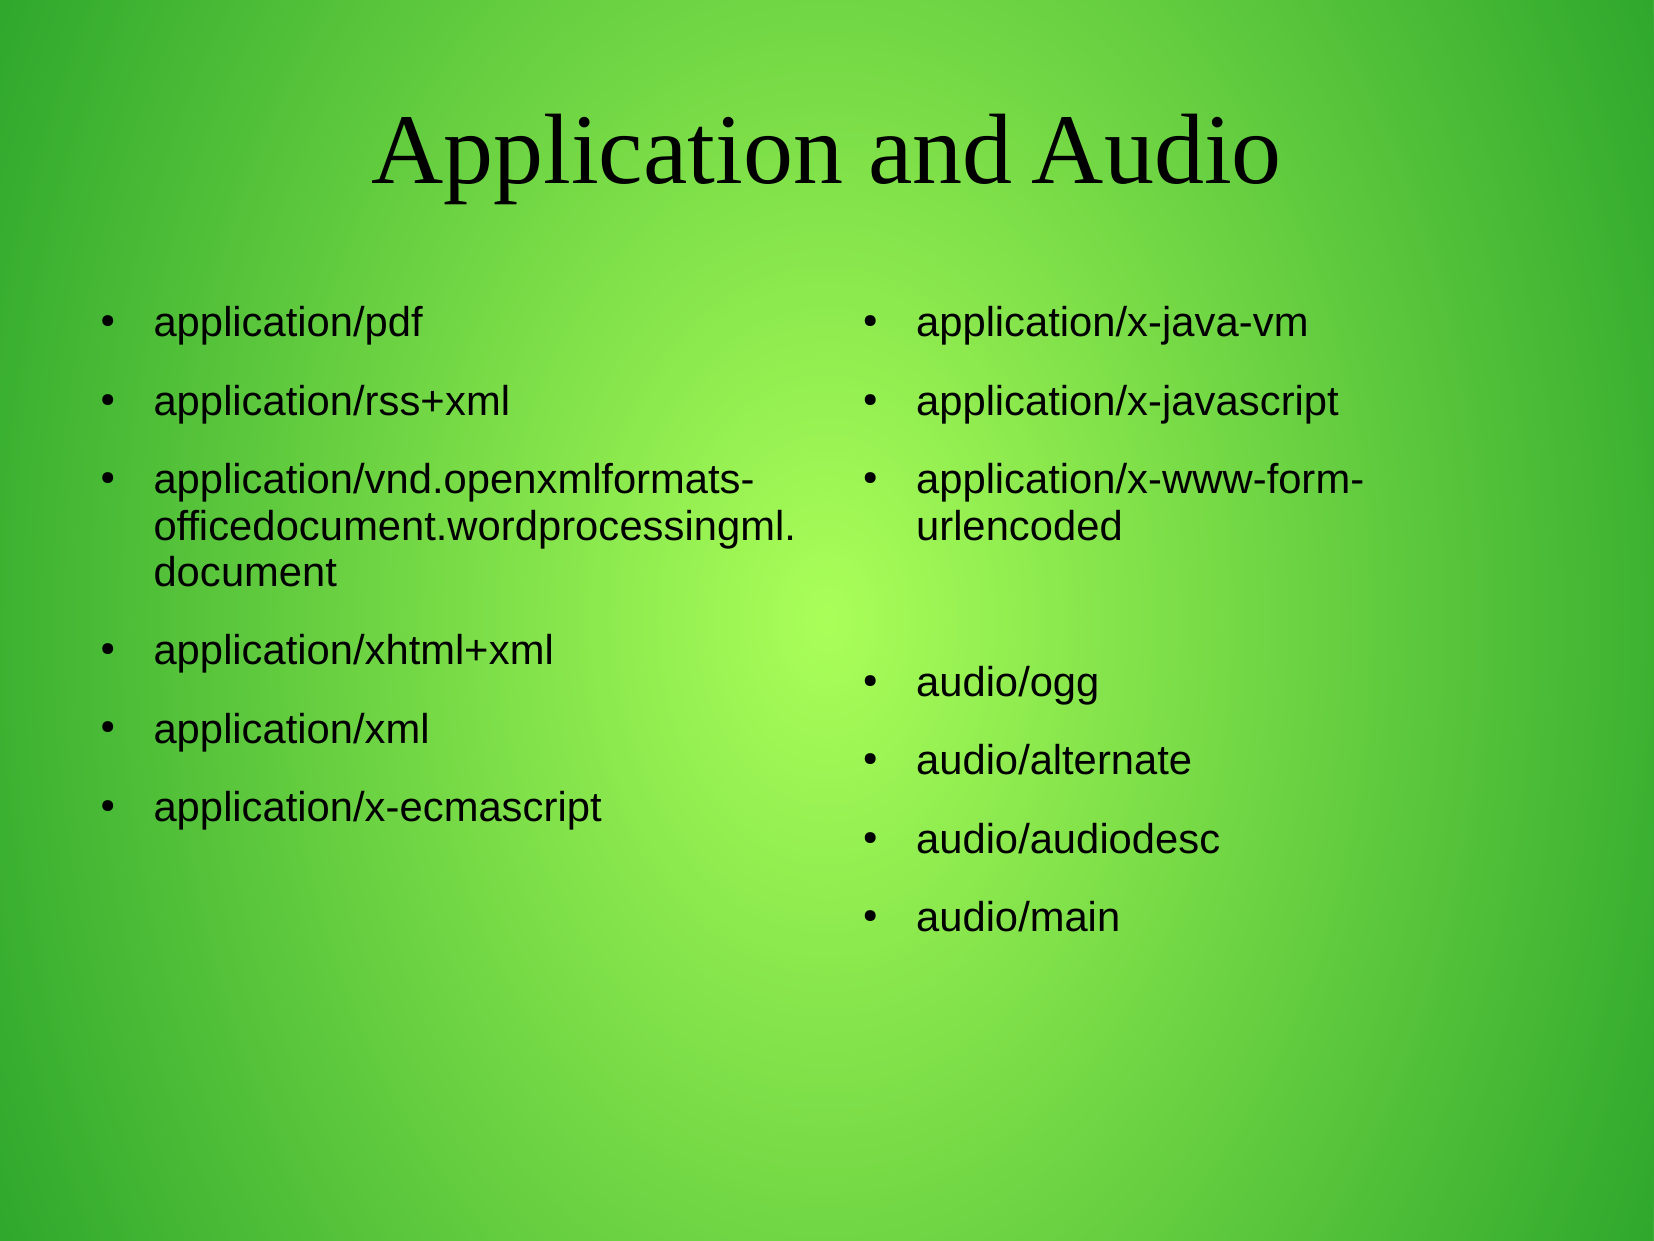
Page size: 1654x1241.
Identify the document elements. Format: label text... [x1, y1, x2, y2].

list application/pdf application/rss+xml application/vnd.openxmlformats-officedocument.wordprocessingml.document application/xhtml+xml application/xml application/x-ecmascript [82, 299, 809, 1019]
list application/x-java-vm application/x-javascript application/x-www-form-urlencoded audio/ogg audio/alternate audio/audiodesc audio/main [845, 299, 1572, 1019]
title Application and Audio [82, 47, 1571, 252]
